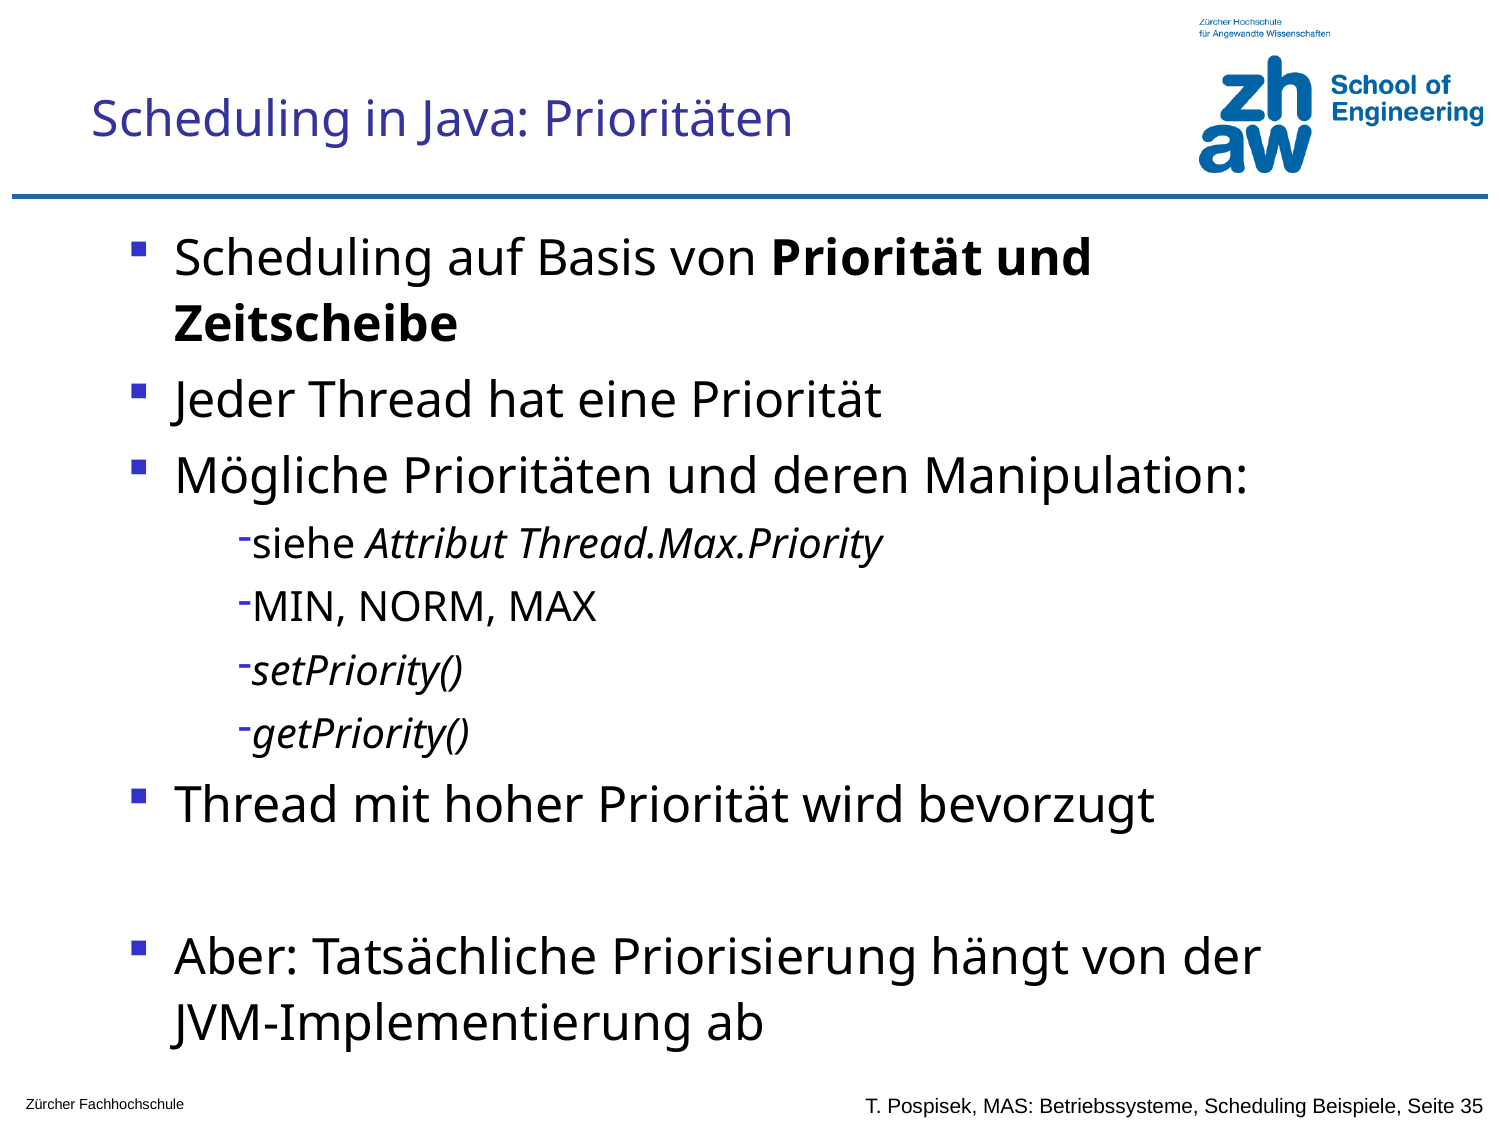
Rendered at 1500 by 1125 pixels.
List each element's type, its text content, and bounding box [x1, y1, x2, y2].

title Scheduling in Java: Prioritäten [76, 60, 1356, 173]
text_box Scheduling auf Basis von Priorität und Zeitscheibe Jeder Thread hat eine Priorität Mögliche Prioritäten und deren Manipulation: siehe Attribut Thread.Max.Priority MIN, NORM, MAX setPriority() getPriority() Thread mit hoher Priorität wird bevorzugt Aber: Tatsächliche Priorisierung hängt von der JVM-Implementierung ab [112, 212, 1375, 1059]
picture [1199, 19, 1483, 173]
